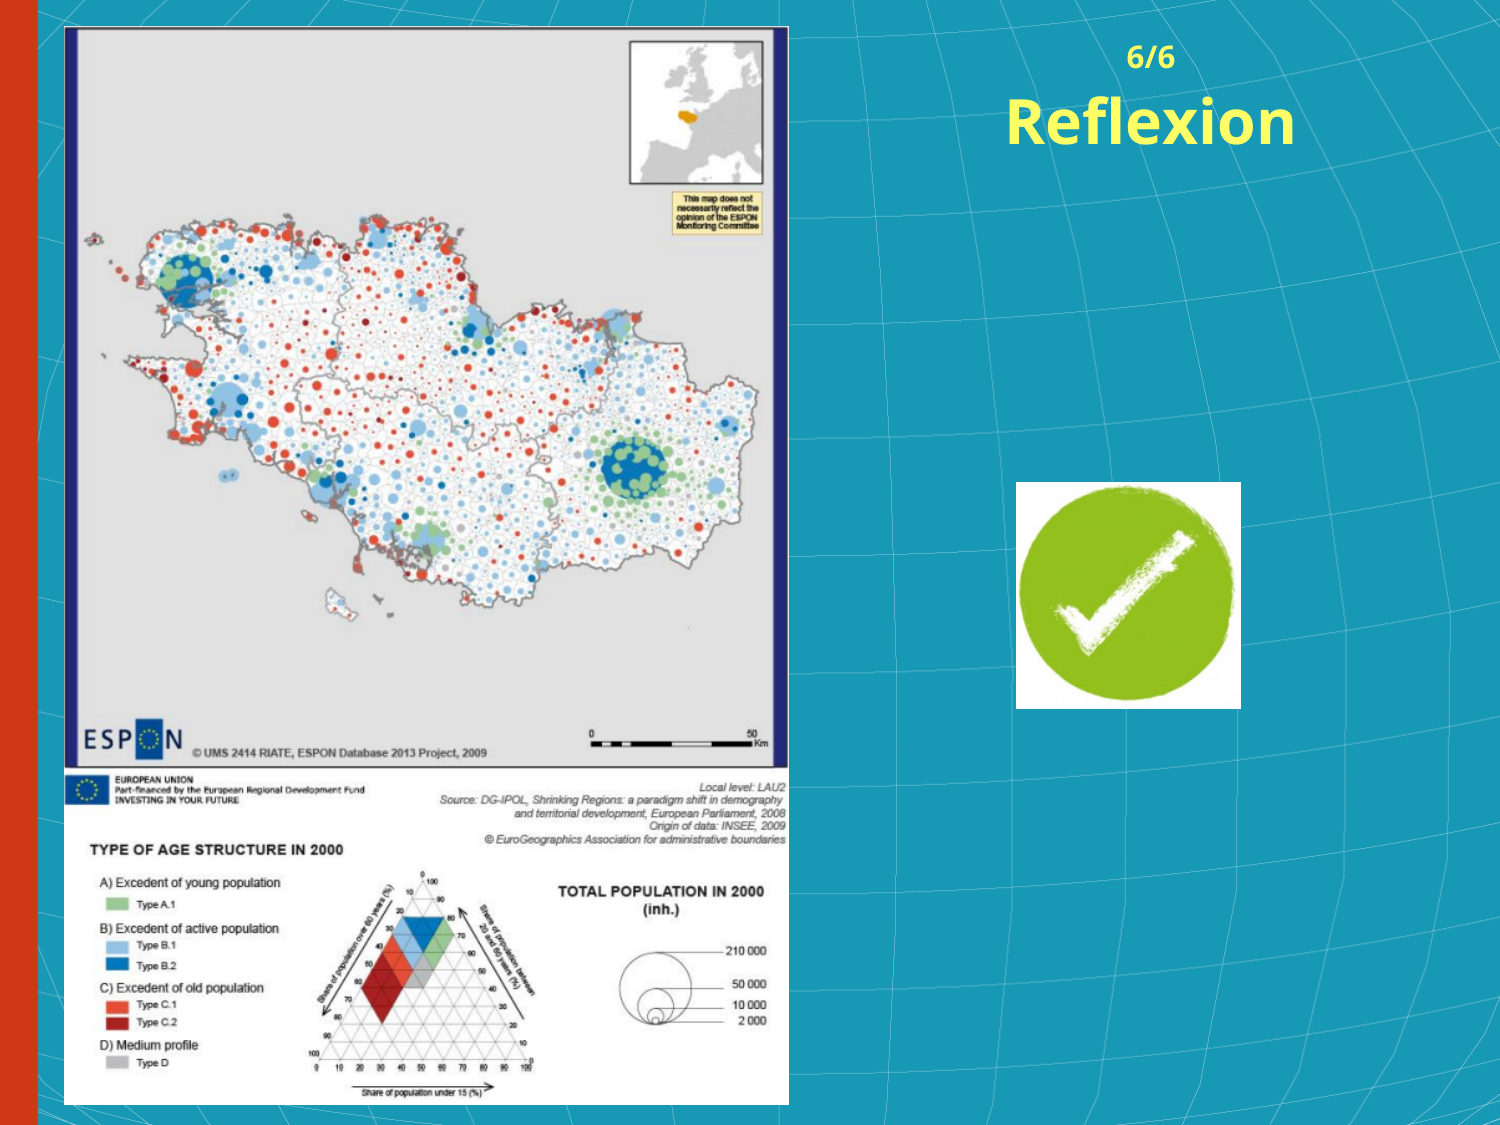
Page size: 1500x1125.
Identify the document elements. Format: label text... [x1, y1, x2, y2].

picture [0, 0, 1500, 1125]
title 6/6 Reflexion [826, 20, 1476, 178]
